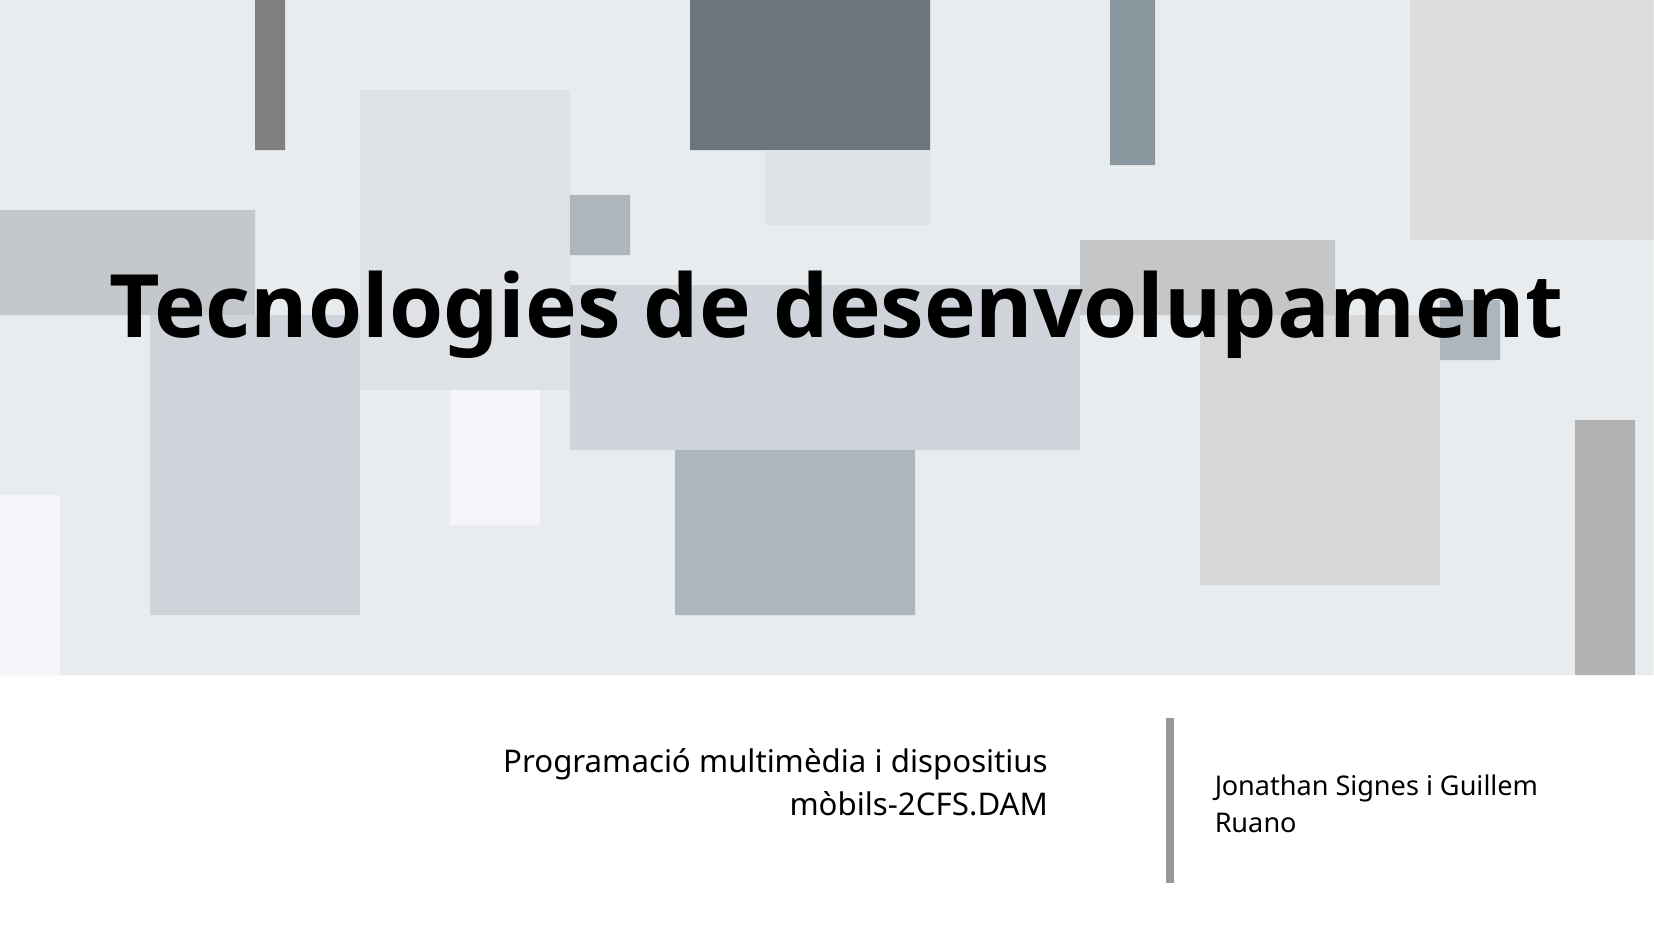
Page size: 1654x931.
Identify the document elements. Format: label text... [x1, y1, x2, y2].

text_box Programació multimèdia i dispositius mòbils-2CFS.DAM [472, 652, 1063, 931]
text_box Jonathan Signes i Guillem Ruano [1200, 759, 1591, 848]
text_box Tecnologies de desenvolupament [0, 236, 1625, 490]
